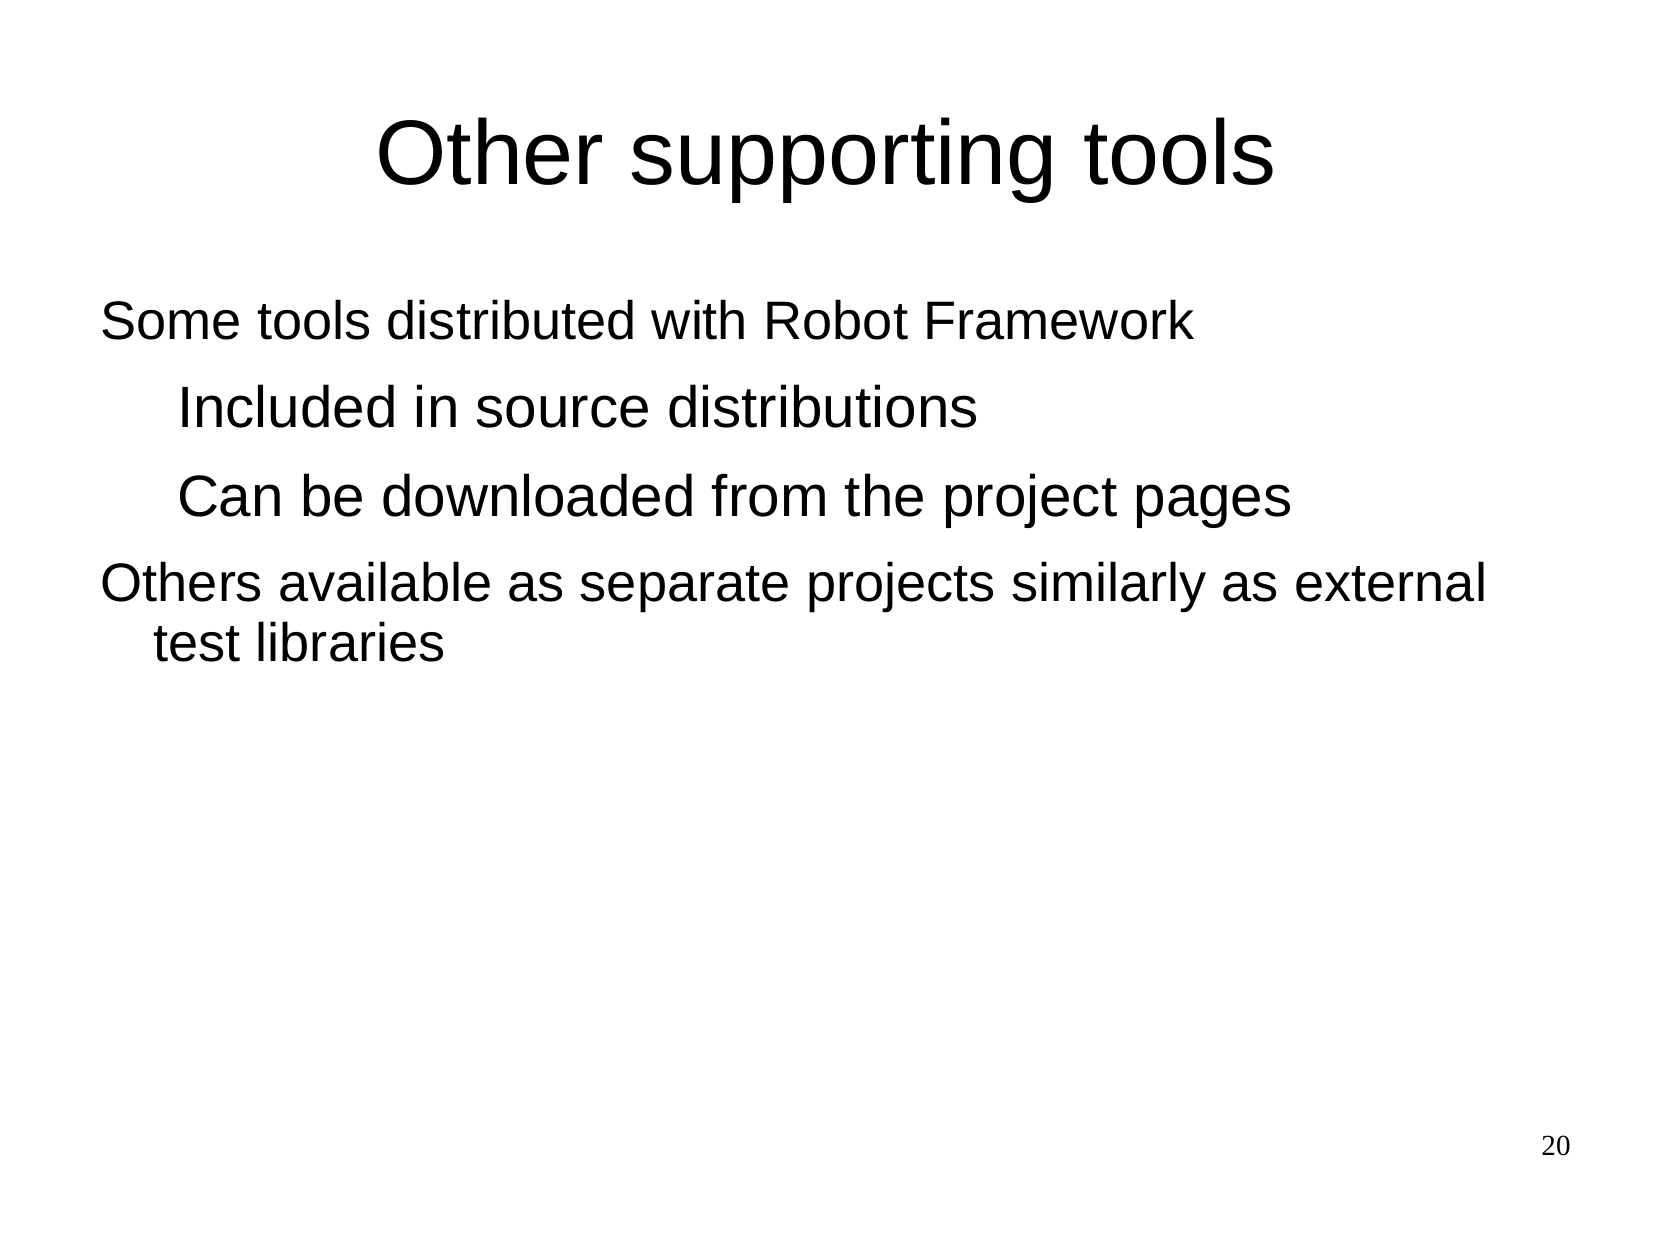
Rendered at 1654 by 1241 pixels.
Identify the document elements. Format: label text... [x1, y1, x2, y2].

title Other supporting tools [82, 56, 1571, 250]
list Some tools distributed with Robot Framework Included in source distributions Can be downloaded from the project pages Others available as separate projects similarly as external test libraries [82, 290, 1571, 1094]
